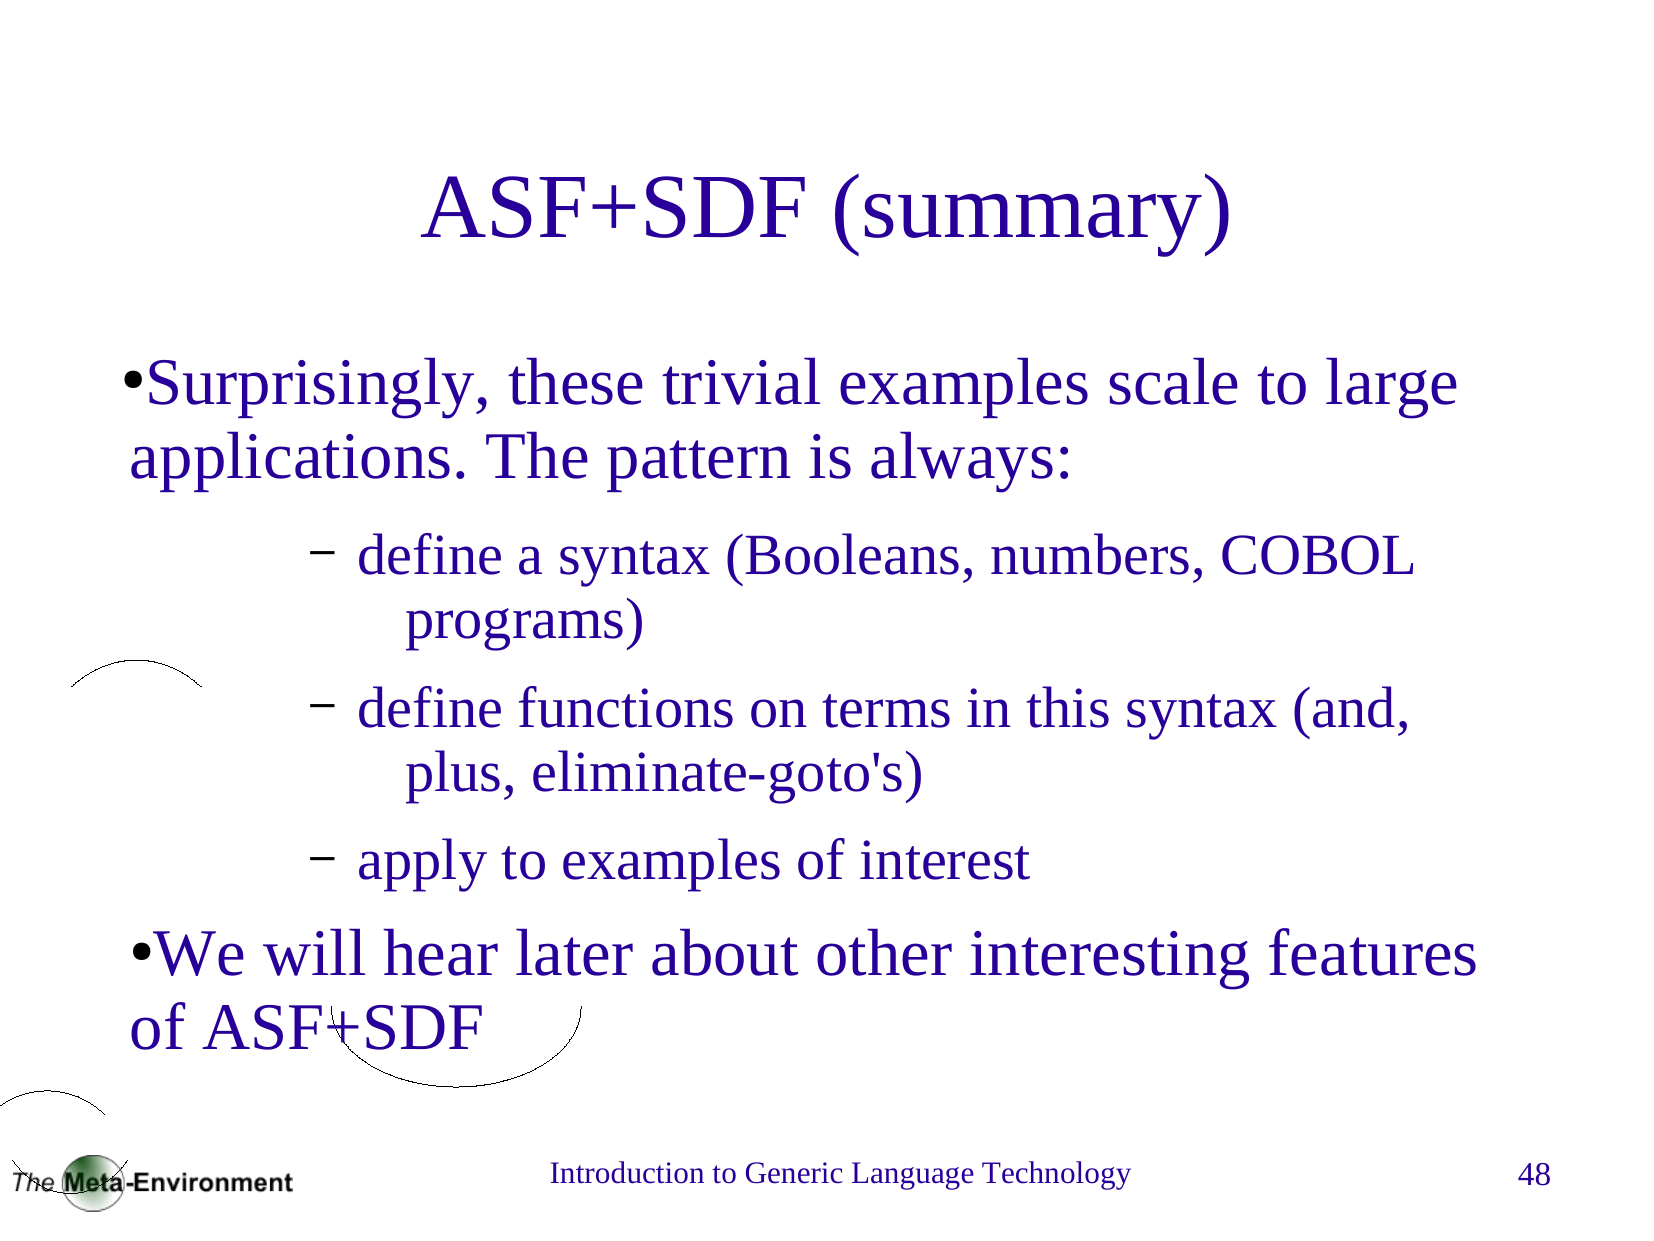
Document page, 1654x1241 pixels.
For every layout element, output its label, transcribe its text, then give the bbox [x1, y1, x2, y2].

picture [13, 1155, 293, 1212]
title ASF+SDF (summary) [121, 102, 1534, 311]
list Surprisingly, these trivial examples scale to large applications. The pattern is always: define a syntax (Booleans, numbers, COBOL programs) define functions on terms in this syntax (and, plus, eliminate-goto's) apply to examples of interest We will hear later about other interesting features of ASF+SDF [121, 344, 1534, 1127]
